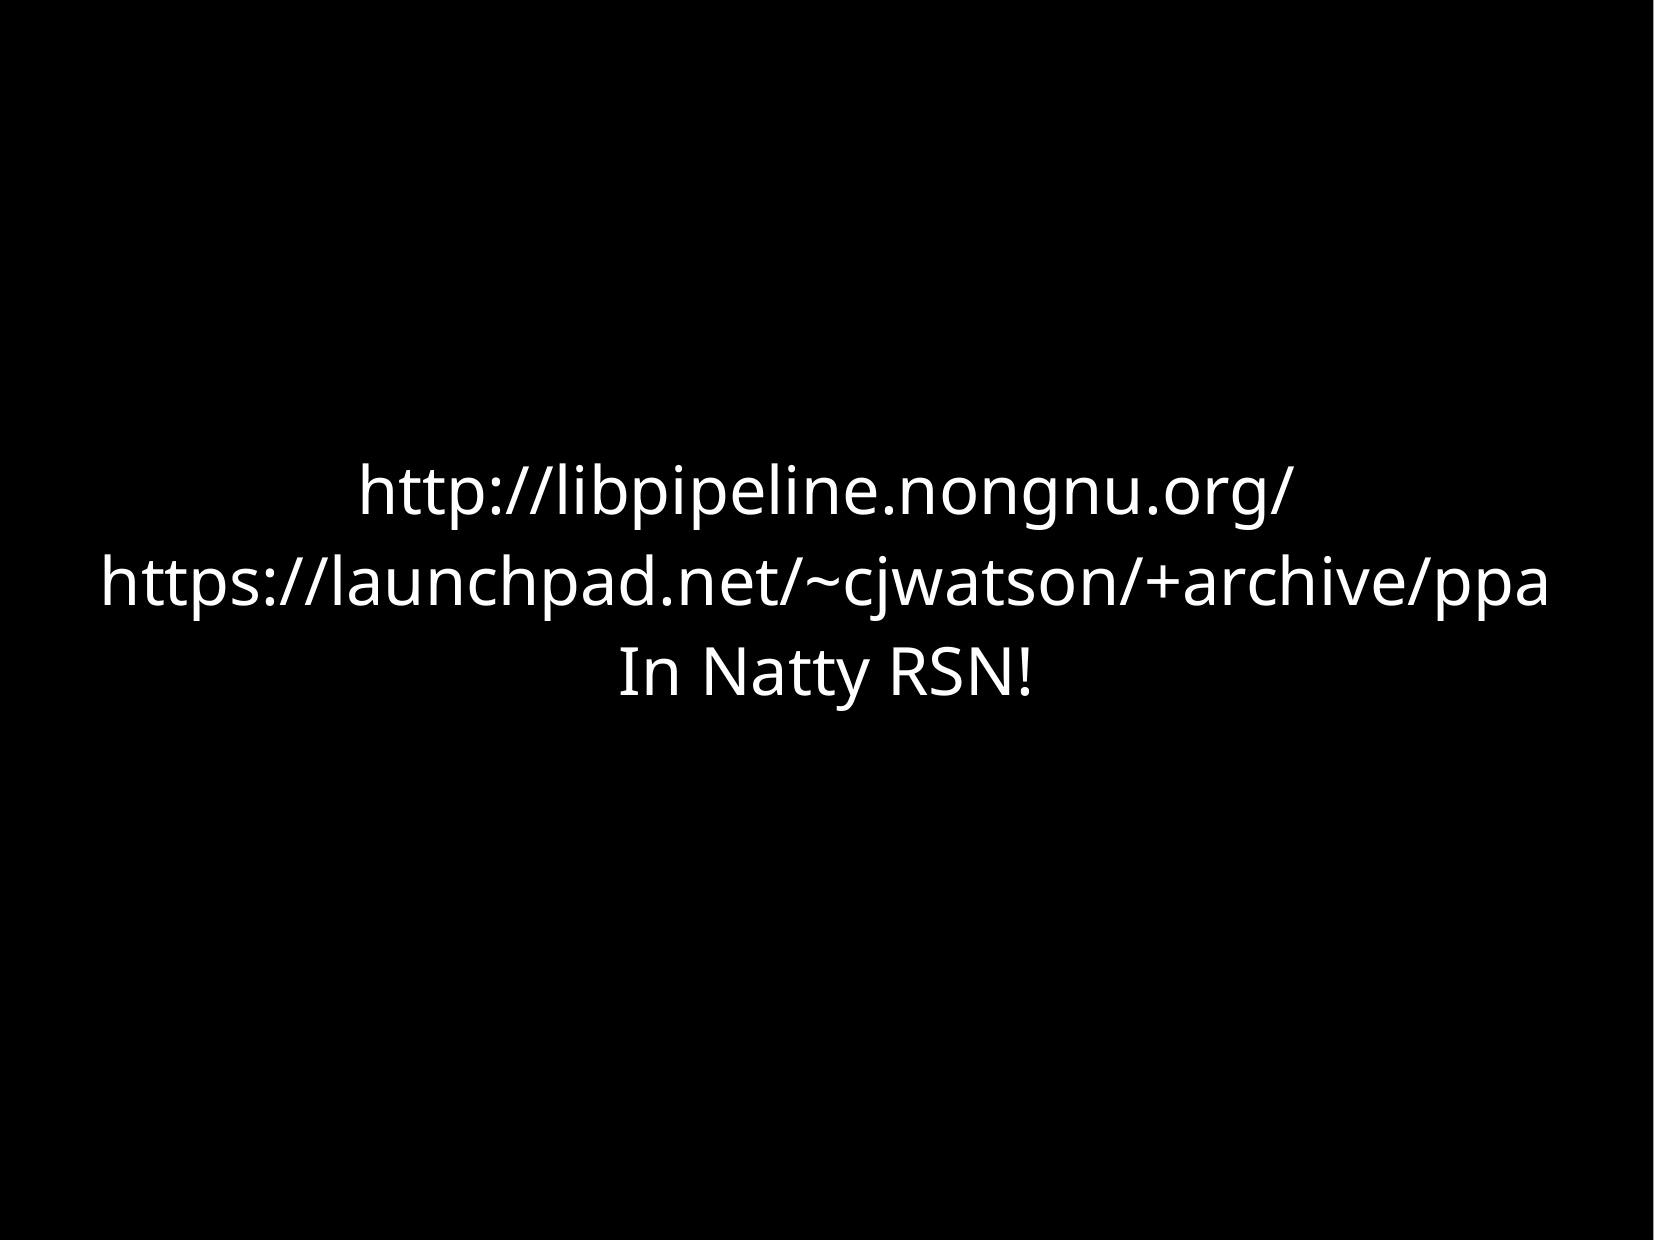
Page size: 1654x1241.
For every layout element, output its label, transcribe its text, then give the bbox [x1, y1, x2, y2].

subtitle http://libpipeline.nongnu.org/ https://launchpad.net/~cjwatson/+archive/ppa In Natty RSN! [82, 56, 1571, 1102]
